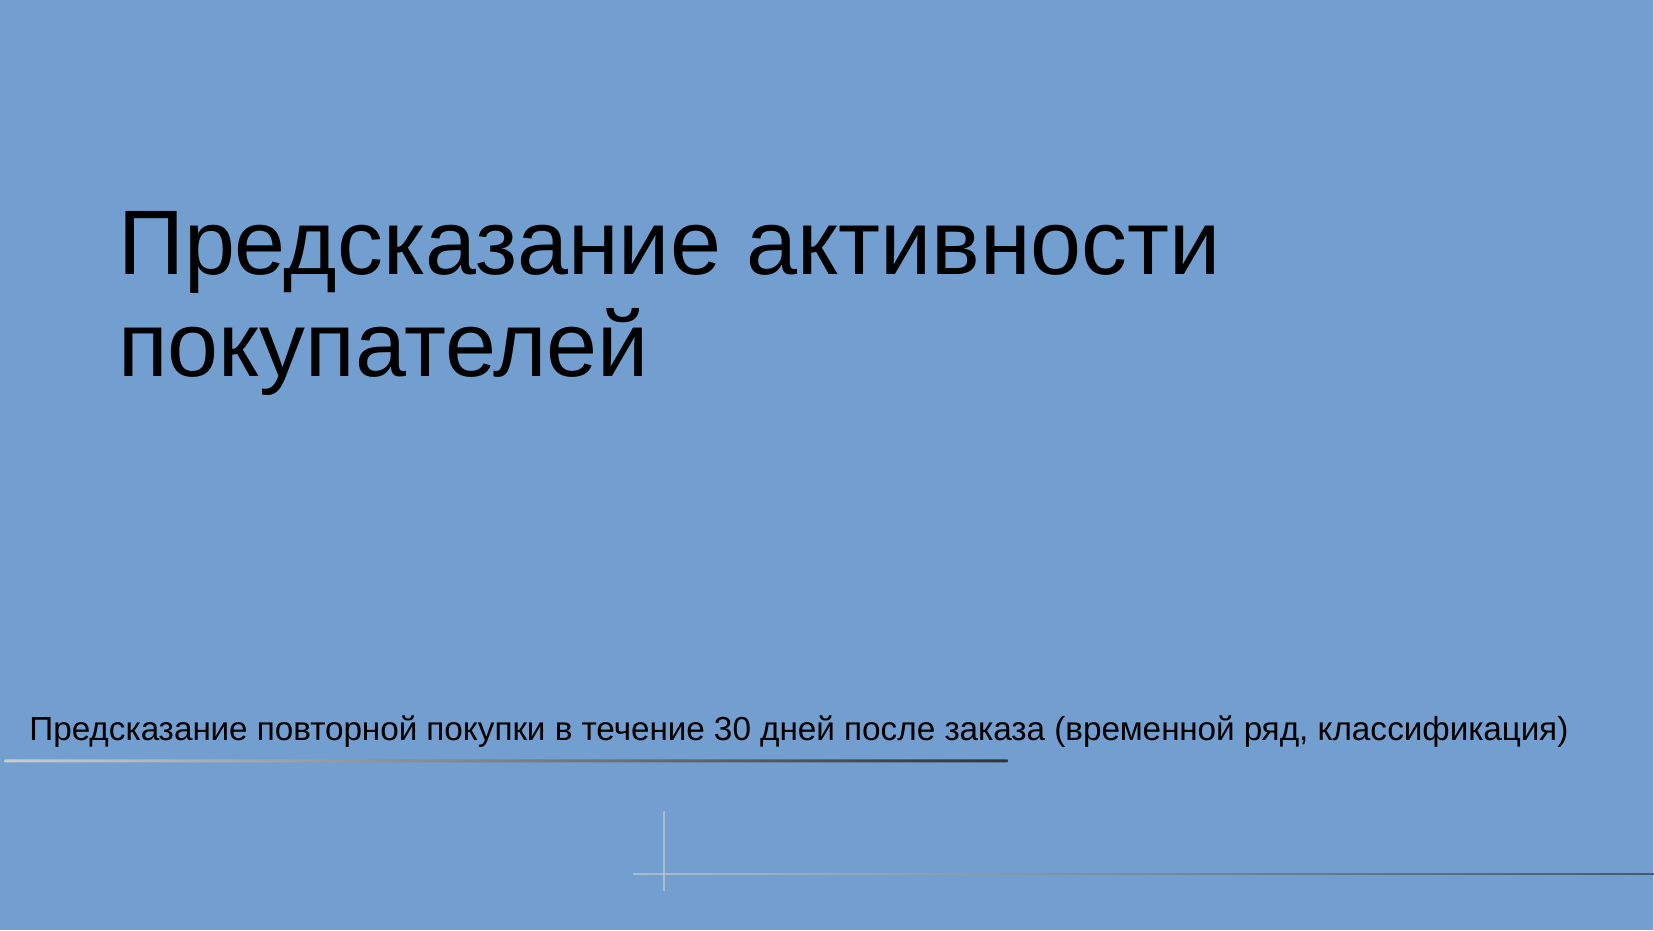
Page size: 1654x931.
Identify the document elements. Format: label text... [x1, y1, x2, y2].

title Предсказание активности покупателей [118, 20, 1595, 563]
title Предсказание повторной покупки в течение 30 дней после заказа (временной ряд, классификация) [29, 563, 1625, 857]
